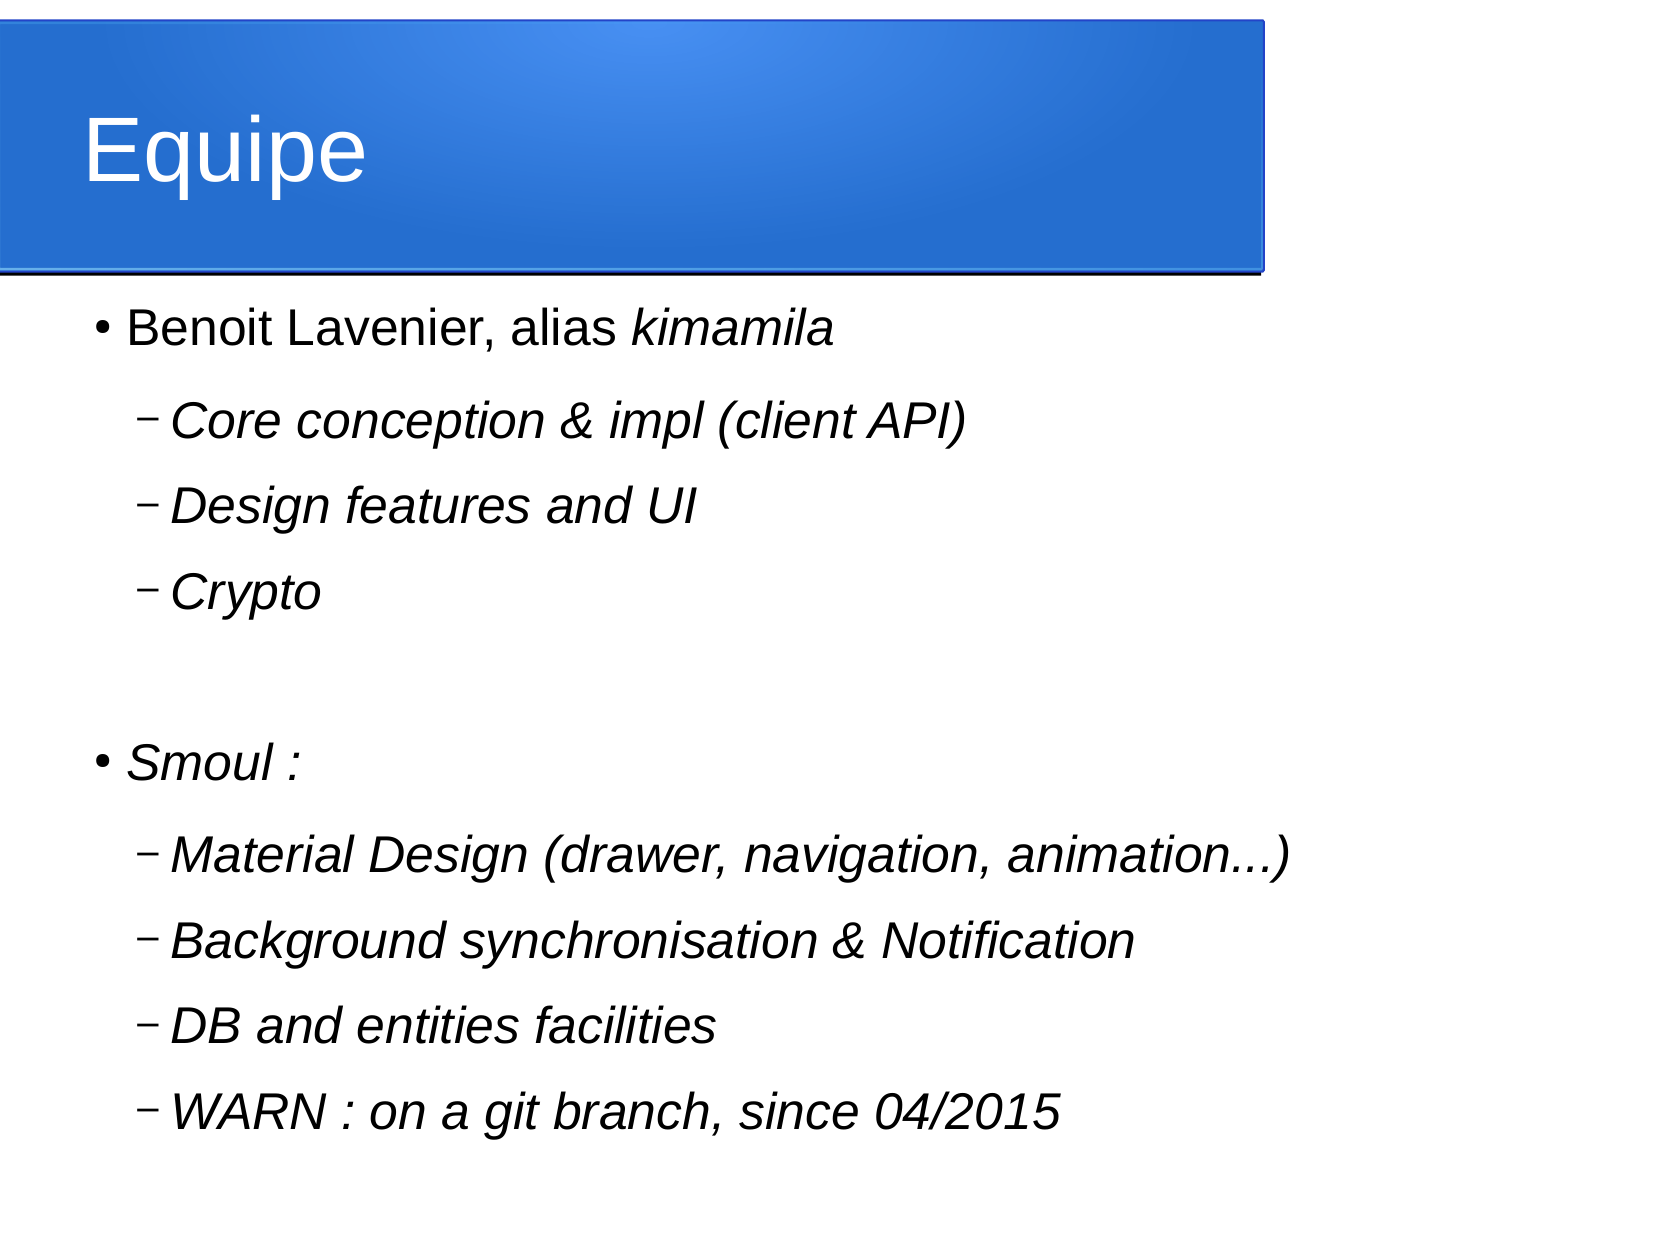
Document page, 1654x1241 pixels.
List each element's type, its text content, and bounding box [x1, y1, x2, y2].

title Equipe [82, 47, 1235, 252]
list Benoit Lavenier, alias kimamila Core conception & impl (client API) Design features and UI Crypto Smoul : Material Design (drawer, navigation, animation...) Background synchronisation & Notification DB and entities facilities WARN : on a git branch, since 04/2015 [82, 299, 1571, 1145]
